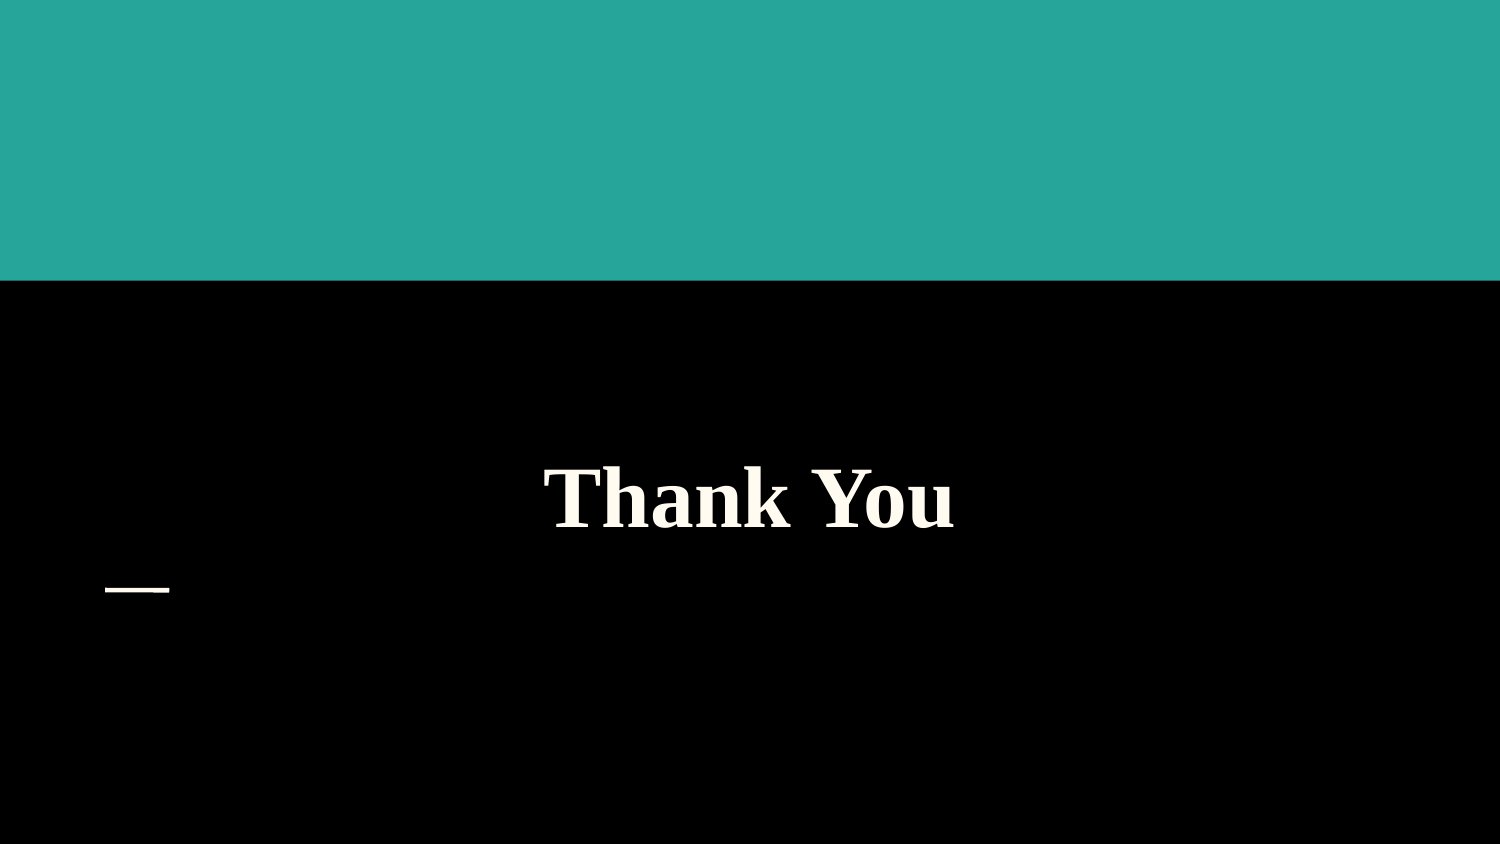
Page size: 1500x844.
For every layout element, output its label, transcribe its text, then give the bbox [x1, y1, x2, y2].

title Thank You [84, 310, 1416, 561]
